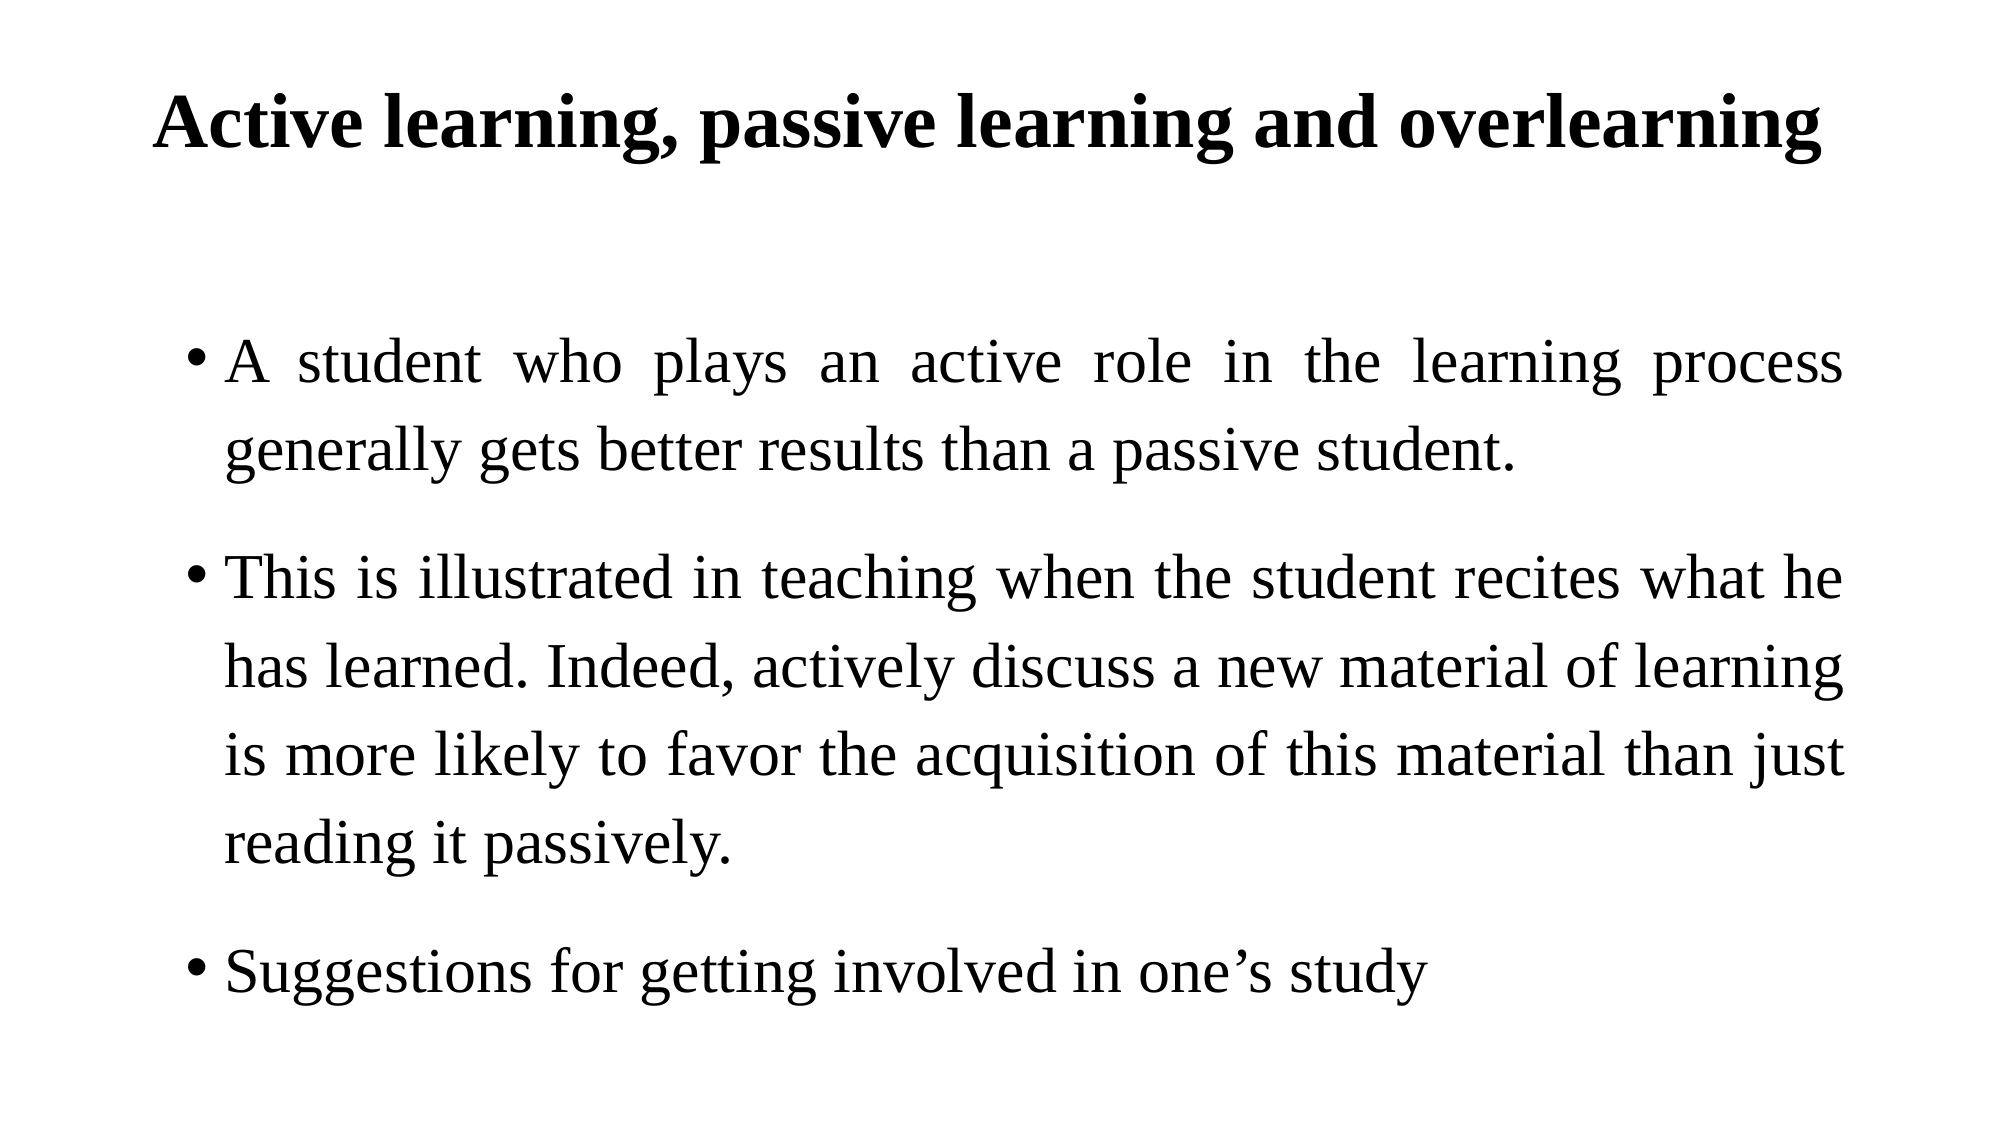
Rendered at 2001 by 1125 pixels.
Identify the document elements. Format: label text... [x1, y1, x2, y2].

list A student who plays an active role in the learning process generally gets better results than a passive student. This is illustrated in teaching when the student recites what he has learned. Indeed, actively discuss a new material of learning is more likely to favor the acquisition of this material than just reading it passively. Suggestions for getting involved in one’s study [137, 299, 1863, 1014]
title Active learning, passive learning and overlearning [137, 59, 1863, 278]
